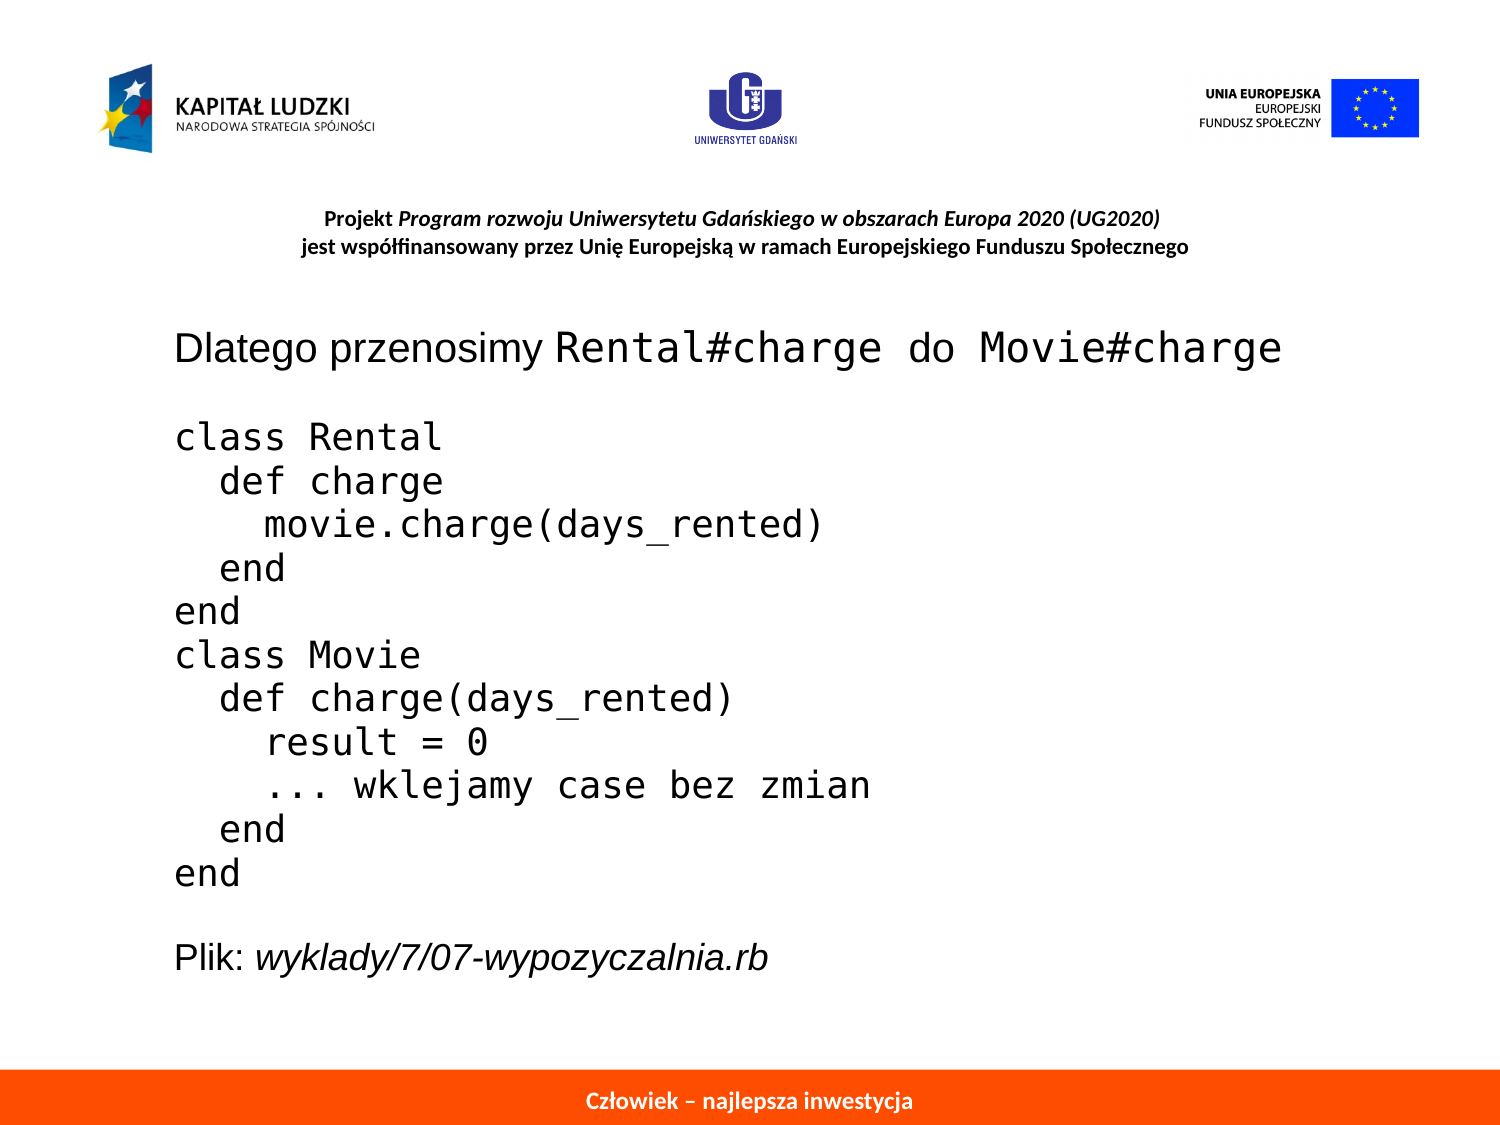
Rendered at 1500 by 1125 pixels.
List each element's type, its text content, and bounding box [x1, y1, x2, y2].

picture [1179, 60, 1439, 156]
text_box Projekt Program rozwoju Uniwersytetu Gdańskiego w obszarach Europa 2020 (UG2020) jest współfinansowany przez Unię Europejską w ramach Europejskiego Funduszu Społecznego [53, 196, 1439, 267]
picture [692, 69, 800, 147]
picture [53, 19, 418, 196]
footer Człowiek – najlepsza inwestycja [0, 1069, 1500, 1125]
text_box Dlatego przenosimy Rental#charge do Movie#charge class Rental def charge movie.charge(days_rented) end end class Movie def charge(days_rented) result = 0 ... wklejamy case bez zmian end end Plik: wyklady/7/07-wypozyczalnia.rb [159, 316, 1299, 987]
